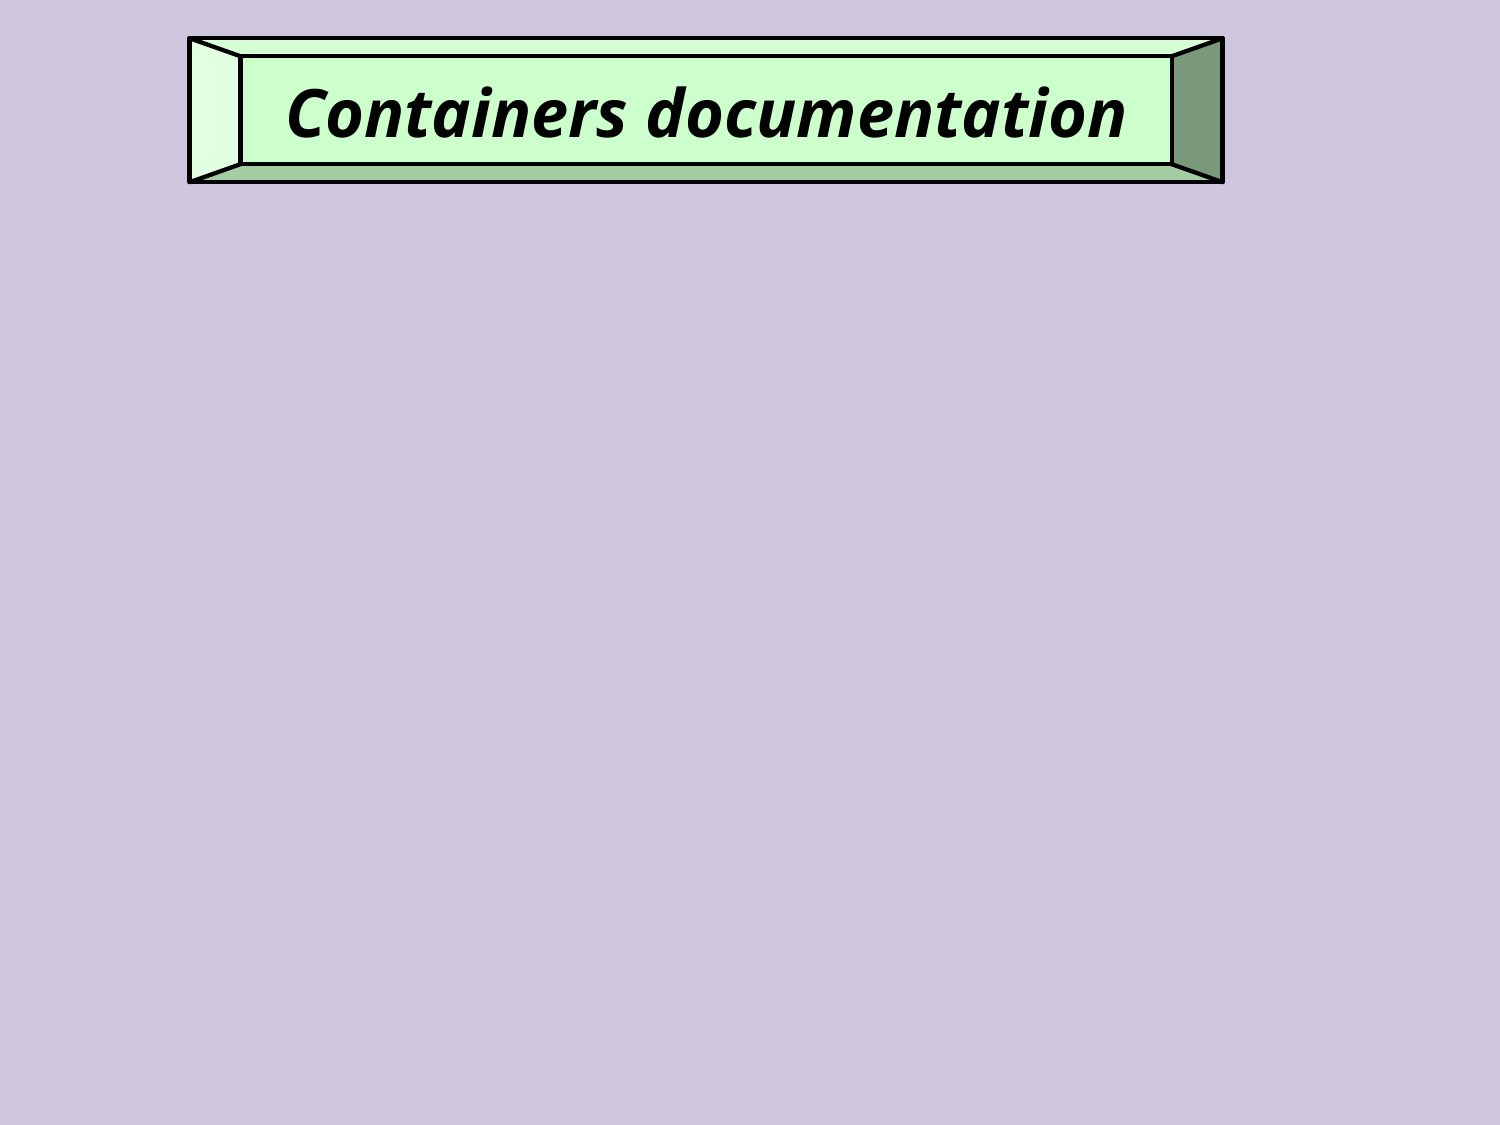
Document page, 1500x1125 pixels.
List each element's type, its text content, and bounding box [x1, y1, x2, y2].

text_box Containers documentation [279, 62, 1135, 159]
picture [187, 37, 1238, 188]
